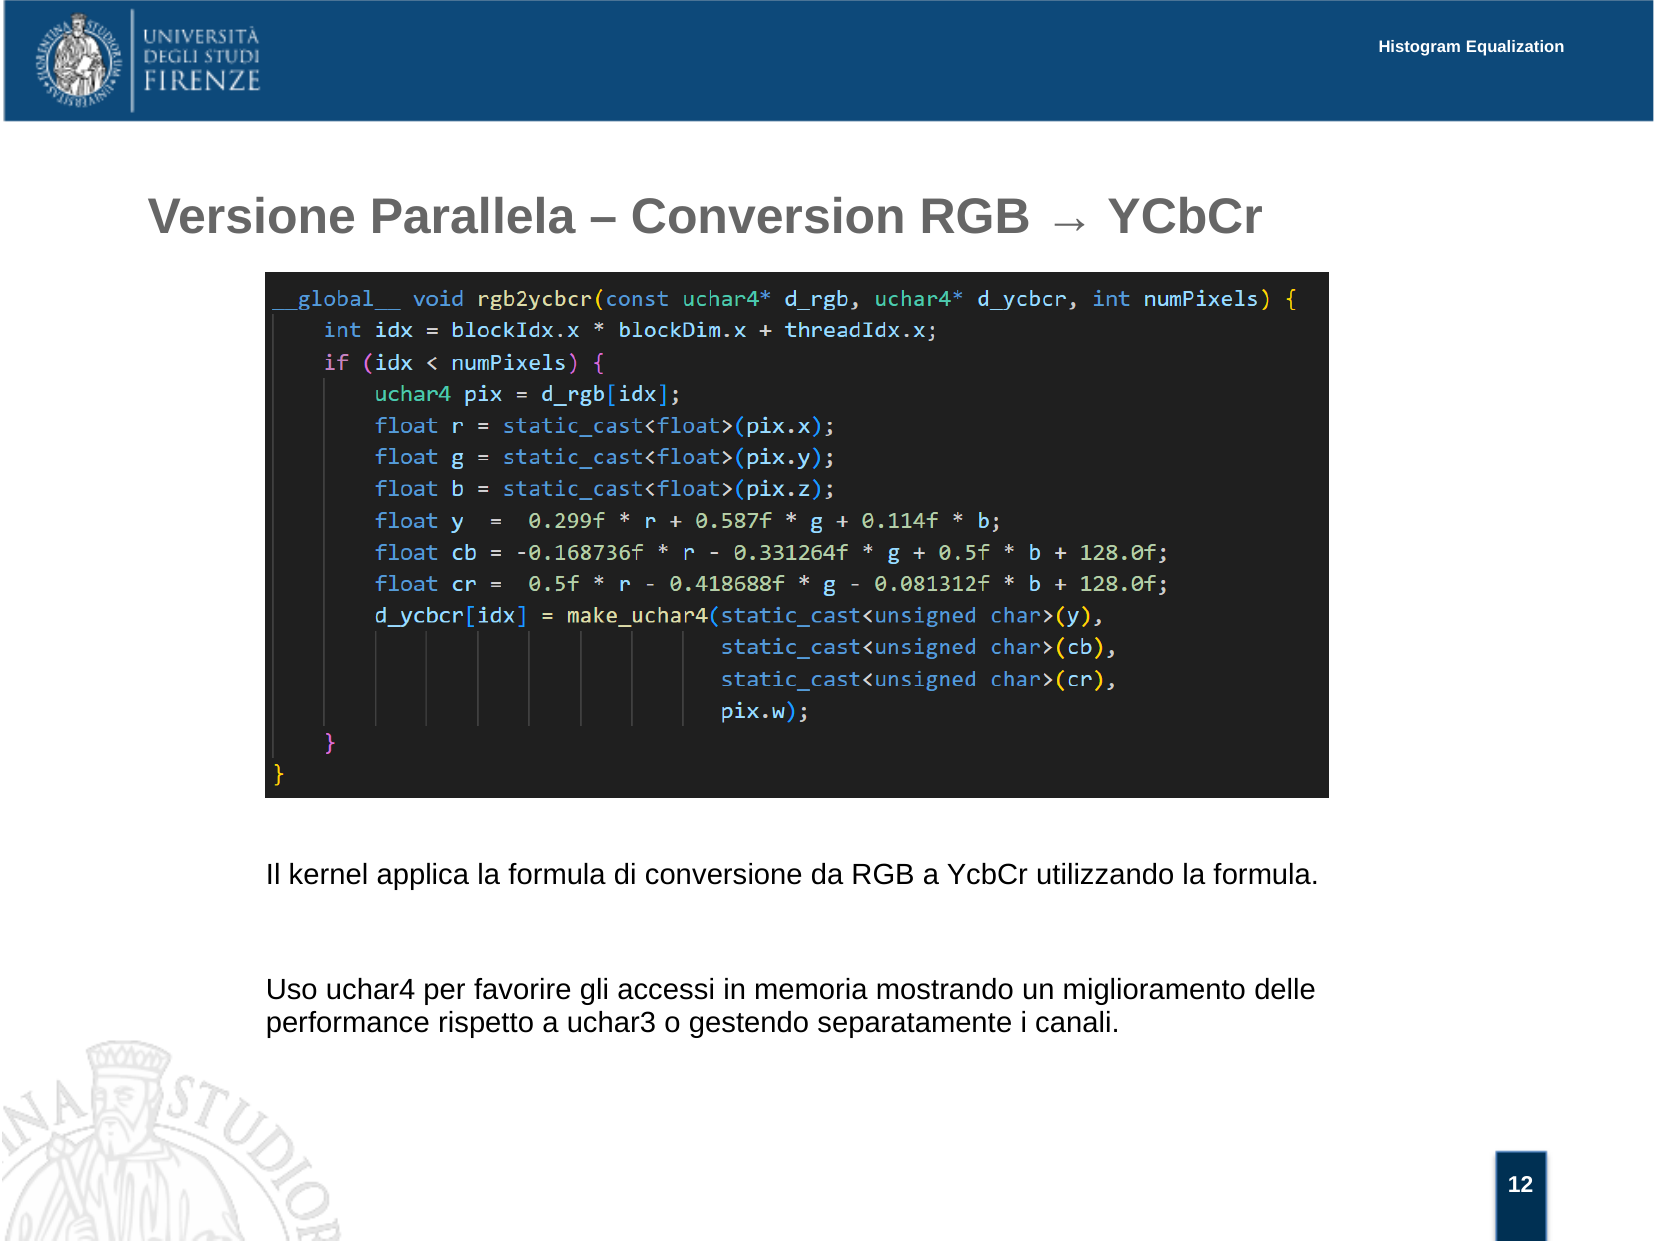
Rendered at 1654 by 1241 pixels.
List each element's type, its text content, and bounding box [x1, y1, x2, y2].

picture [2, 0, 1654, 1241]
text_box 12 [1505, 1160, 1536, 1208]
text_box Il kernel applica la formula di conversione da RGB a YcbCr utilizzando la formula. Uso uchar4 per favorire gli accessi in memoria mostrando un miglioramento delle performance rispetto a uchar3 o gestendo separatamente i canali. [265, 858, 1329, 1096]
text_box Versione Parallela – Conversion RGB → YCbCr [147, 118, 1601, 286]
text_box Histogram Equalization [685, 13, 1565, 118]
